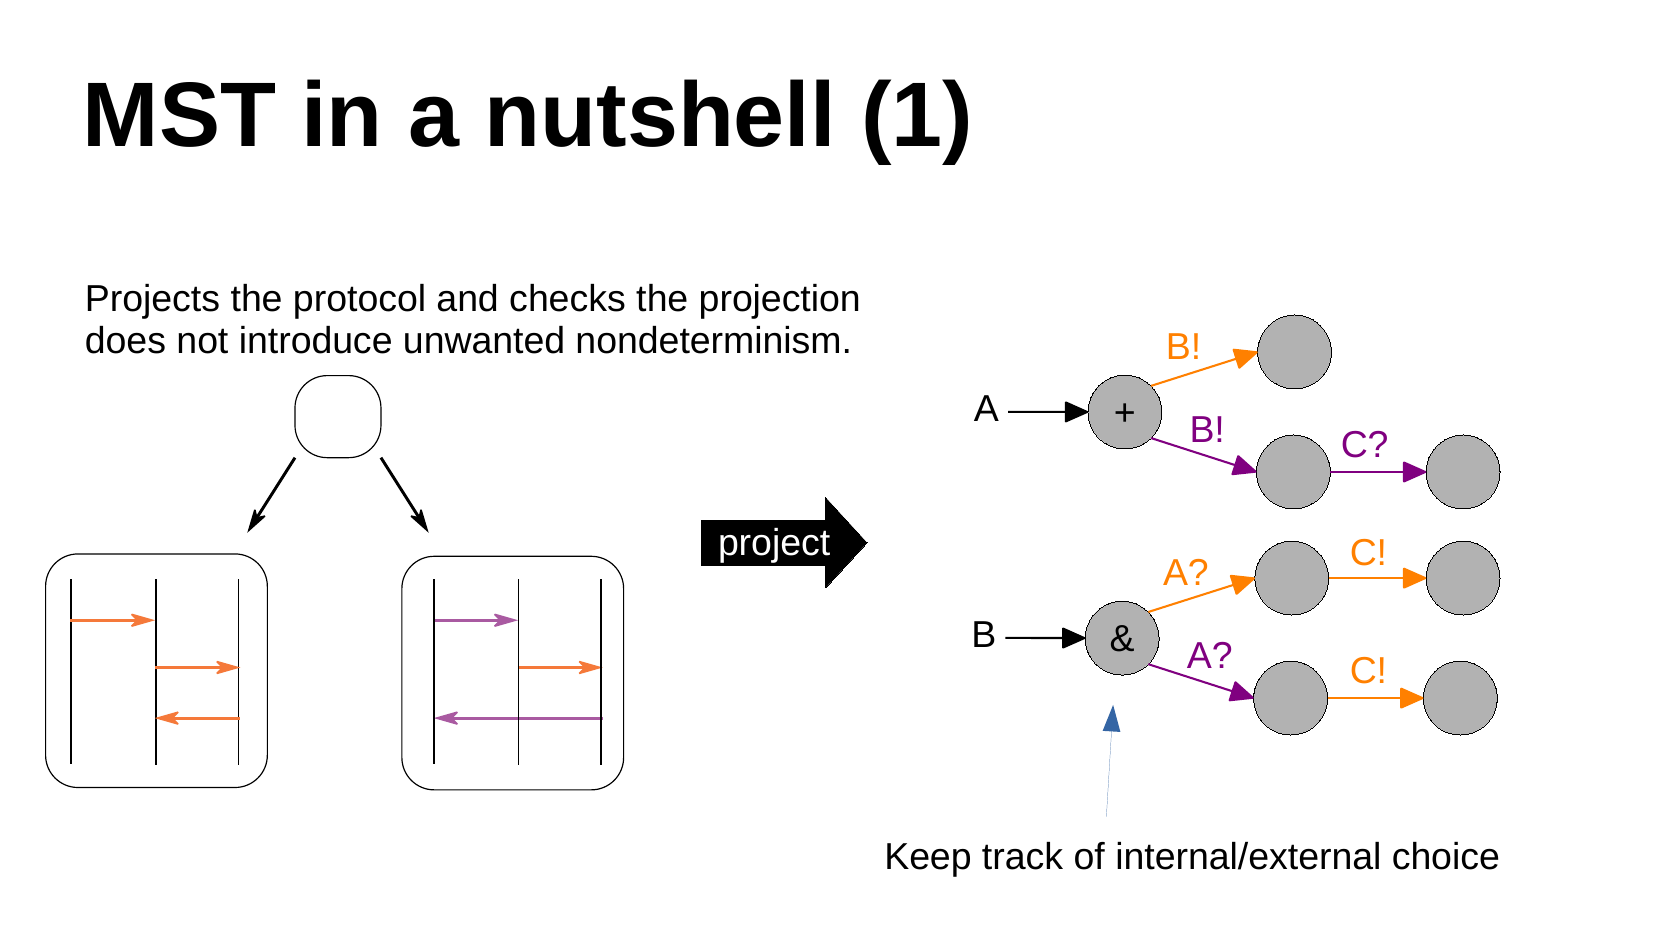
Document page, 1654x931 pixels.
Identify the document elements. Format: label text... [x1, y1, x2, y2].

title MST in a nutshell (1) [82, 37, 1571, 193]
text_box Projects the protocol and checks the projection does not introduce unwanted nondeterminism. [70, 270, 901, 376]
text_box B! [1151, 318, 1217, 376]
text_box A? [1148, 544, 1224, 602]
text_box + [1088, 375, 1162, 449]
text_box B! [1174, 400, 1240, 458]
text_box C! [1335, 524, 1403, 581]
text_box C? [1326, 416, 1404, 473]
text_box [1257, 314, 1332, 389]
text_box B [956, 606, 994, 664]
text_box & [1085, 601, 1160, 676]
text_box project [701, 497, 868, 588]
text_box [1426, 434, 1501, 509]
text_box [1256, 434, 1331, 509]
text_box [1426, 541, 1501, 616]
text_box [1423, 661, 1498, 736]
text_box [1253, 661, 1328, 736]
text_box C! [1335, 642, 1403, 700]
text_box [1254, 541, 1329, 616]
text_box A [959, 380, 997, 438]
text_box Keep track of internal/external choice [869, 828, 1516, 886]
text_box A? [1172, 627, 1248, 684]
picture [45, 375, 625, 791]
